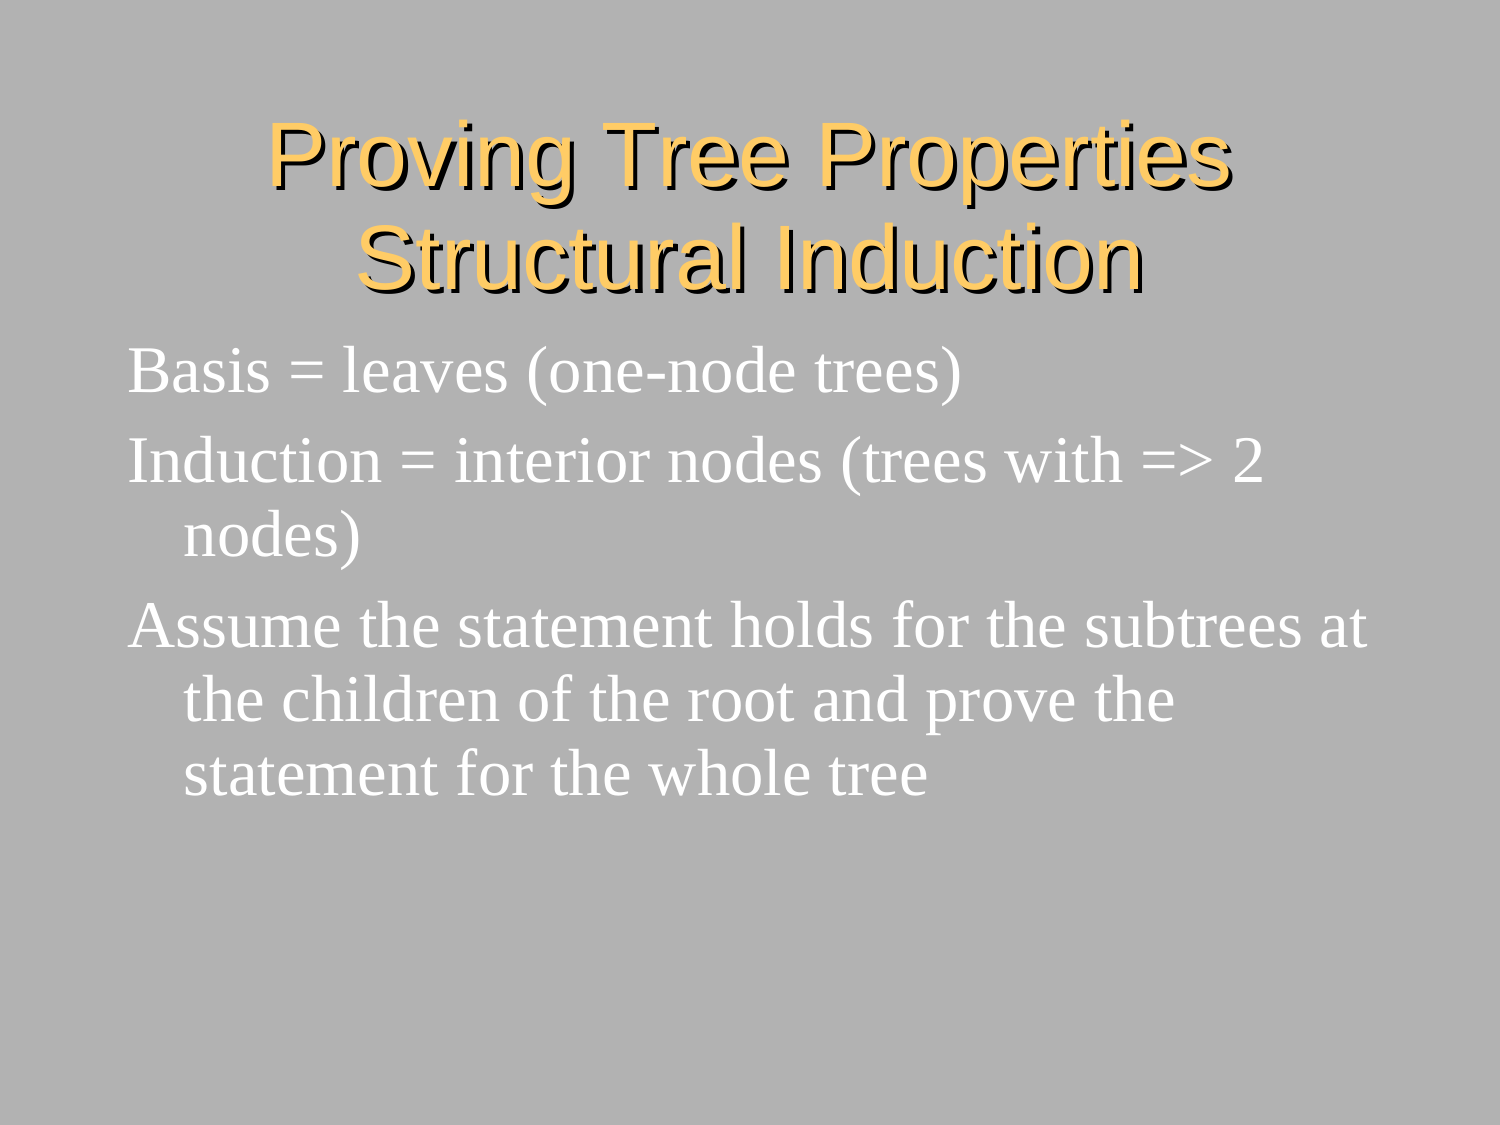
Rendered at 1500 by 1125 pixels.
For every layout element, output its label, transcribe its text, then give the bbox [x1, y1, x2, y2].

list Basis = leaves (one-node trees) Induction = interior nodes (trees with => 2 nodes) Assume the statement holds for the subtrees at the children of the root and prove the statement for the whole tree [112, 324, 1388, 1001]
title Proving Tree Properties Structural Induction [112, 37, 1388, 324]
